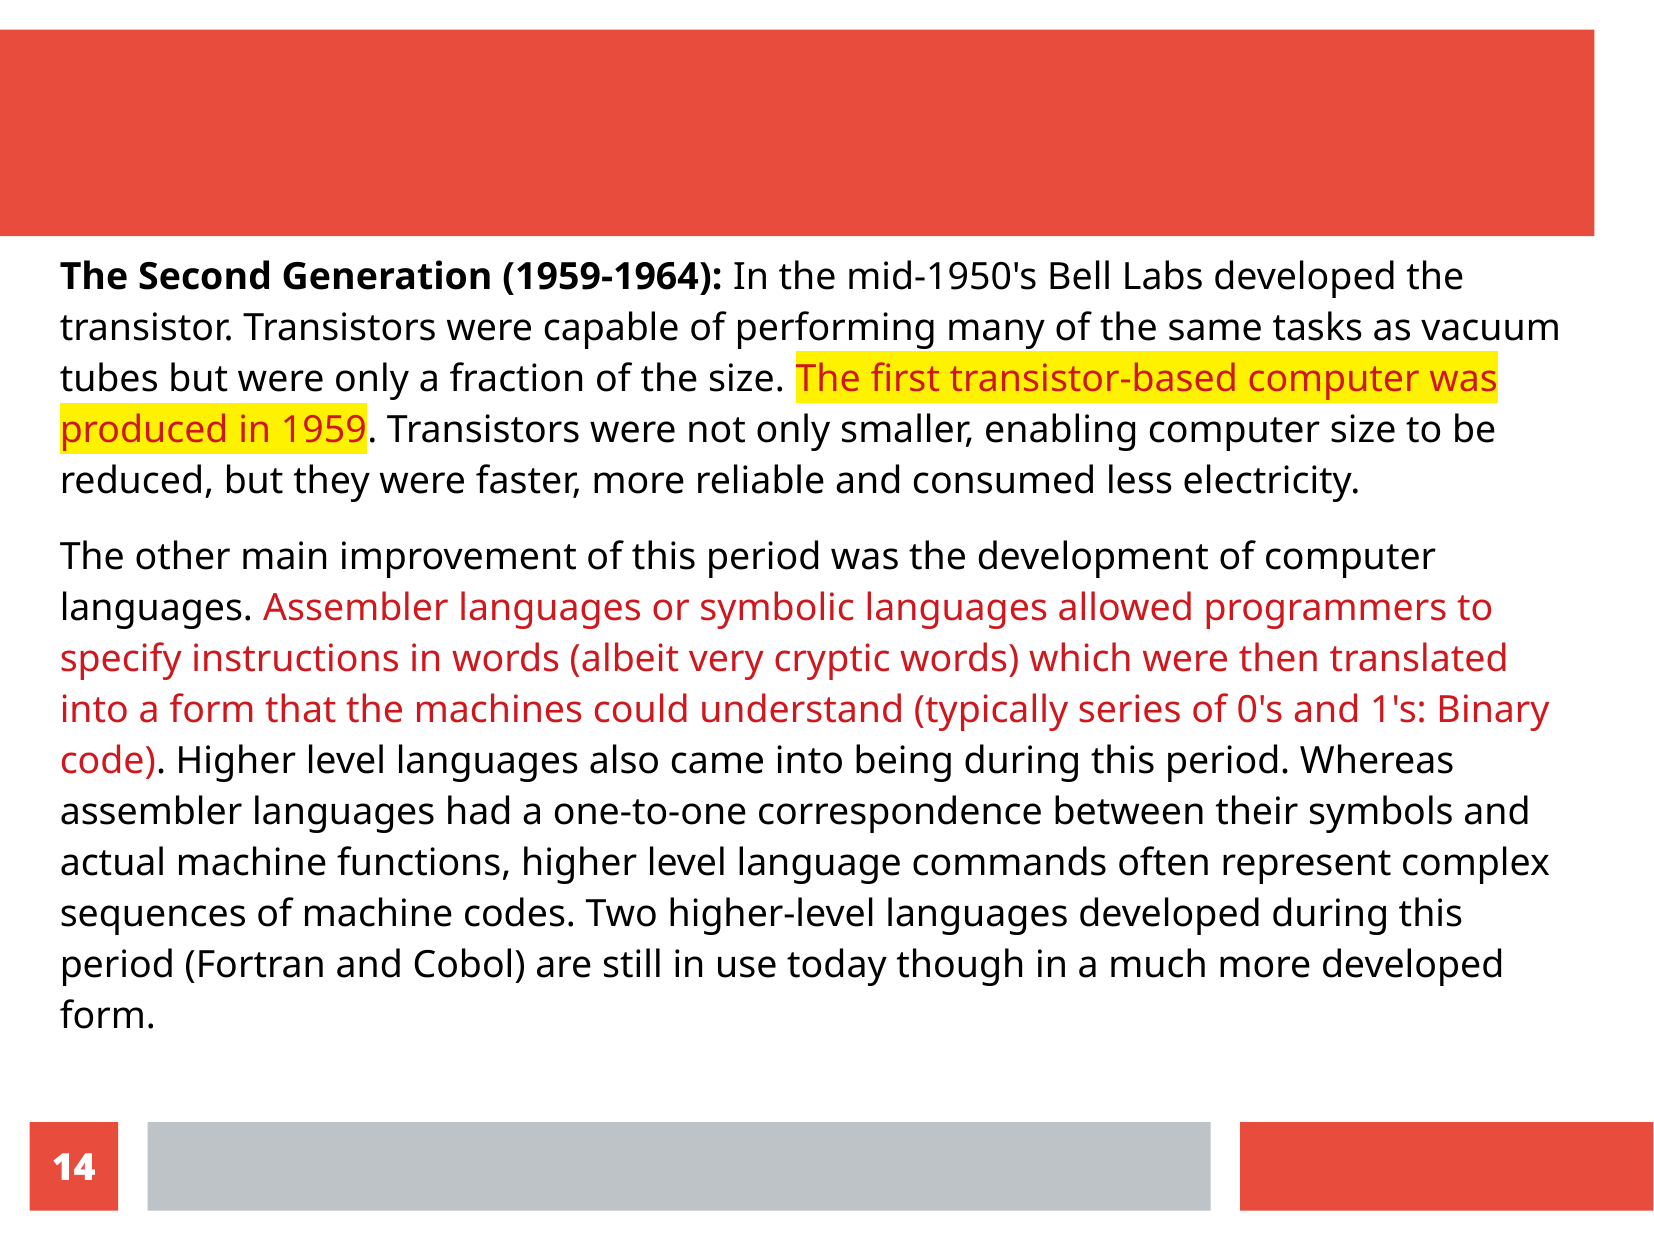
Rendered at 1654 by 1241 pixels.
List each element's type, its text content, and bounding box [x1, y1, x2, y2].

text_box The Second Generation (1959-1964): In the mid-1950's Bell Labs developed the transistor. Transistors were capable of performing many of the same tasks as vacuum tubes but were only a fraction of the size. The first transistor-based computer was produced in 1959. Transistors were not only smaller, enabling computer size to be reduced, but they were faster, more reliable and consumed less electricity. The other main improvement of this period was the development of computer languages. Assembler languages or symbolic languages allowed programmers to specify instructions in words (albeit very cryptic words) which were then translated into a form that the machines could understand (typically series of 0's and 1's: Binary code). Higher level languages also came into being during this period. Whereas assembler languages had a one-to-one correspondence between their symbols and actual machine functions, higher level language commands often represent complex sequences of machine codes. Two higher-level languages developed during this period (Fortran and Cobol) are still in use today though in a much more developed form. [45, 242, 1591, 1047]
